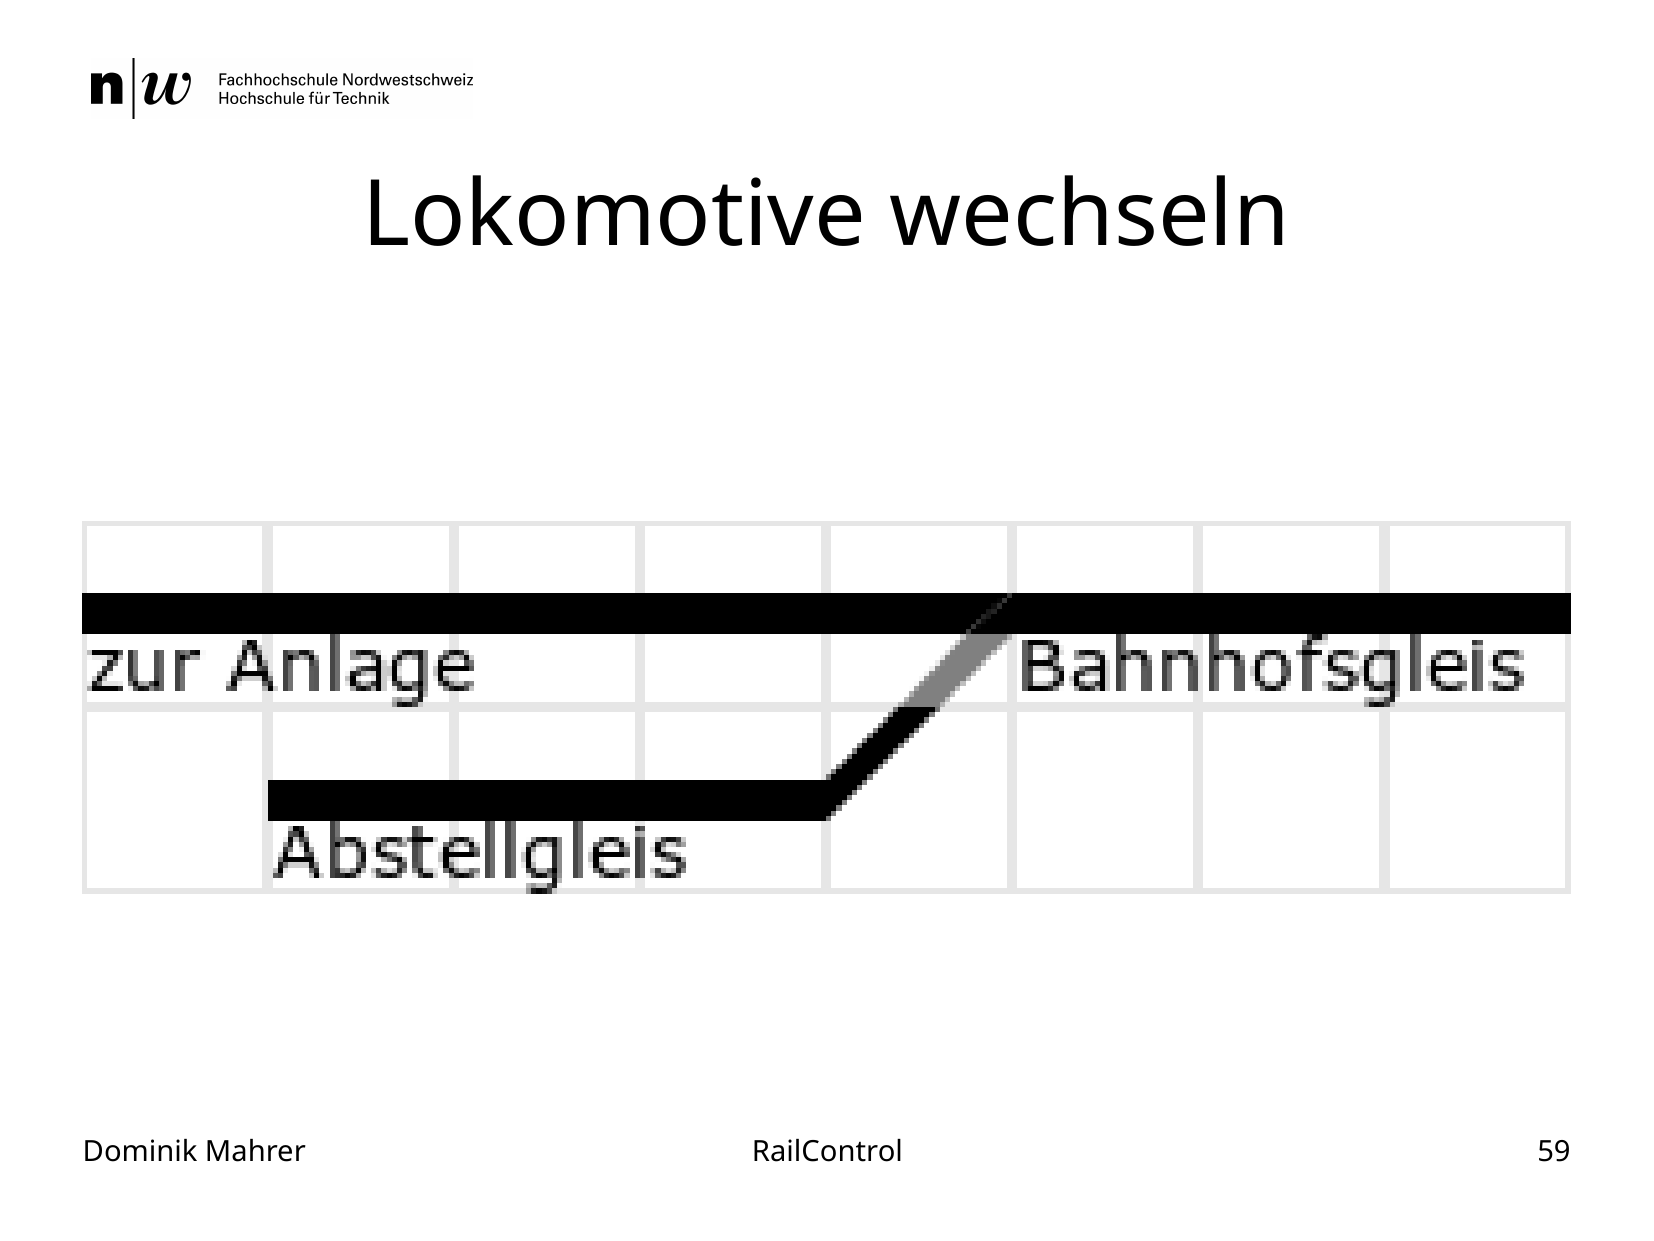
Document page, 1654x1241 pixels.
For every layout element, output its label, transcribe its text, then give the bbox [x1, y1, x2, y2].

picture [82, 521, 1571, 894]
picture [91, 58, 473, 119]
title Lokomotive wechseln [82, 153, 1571, 267]
